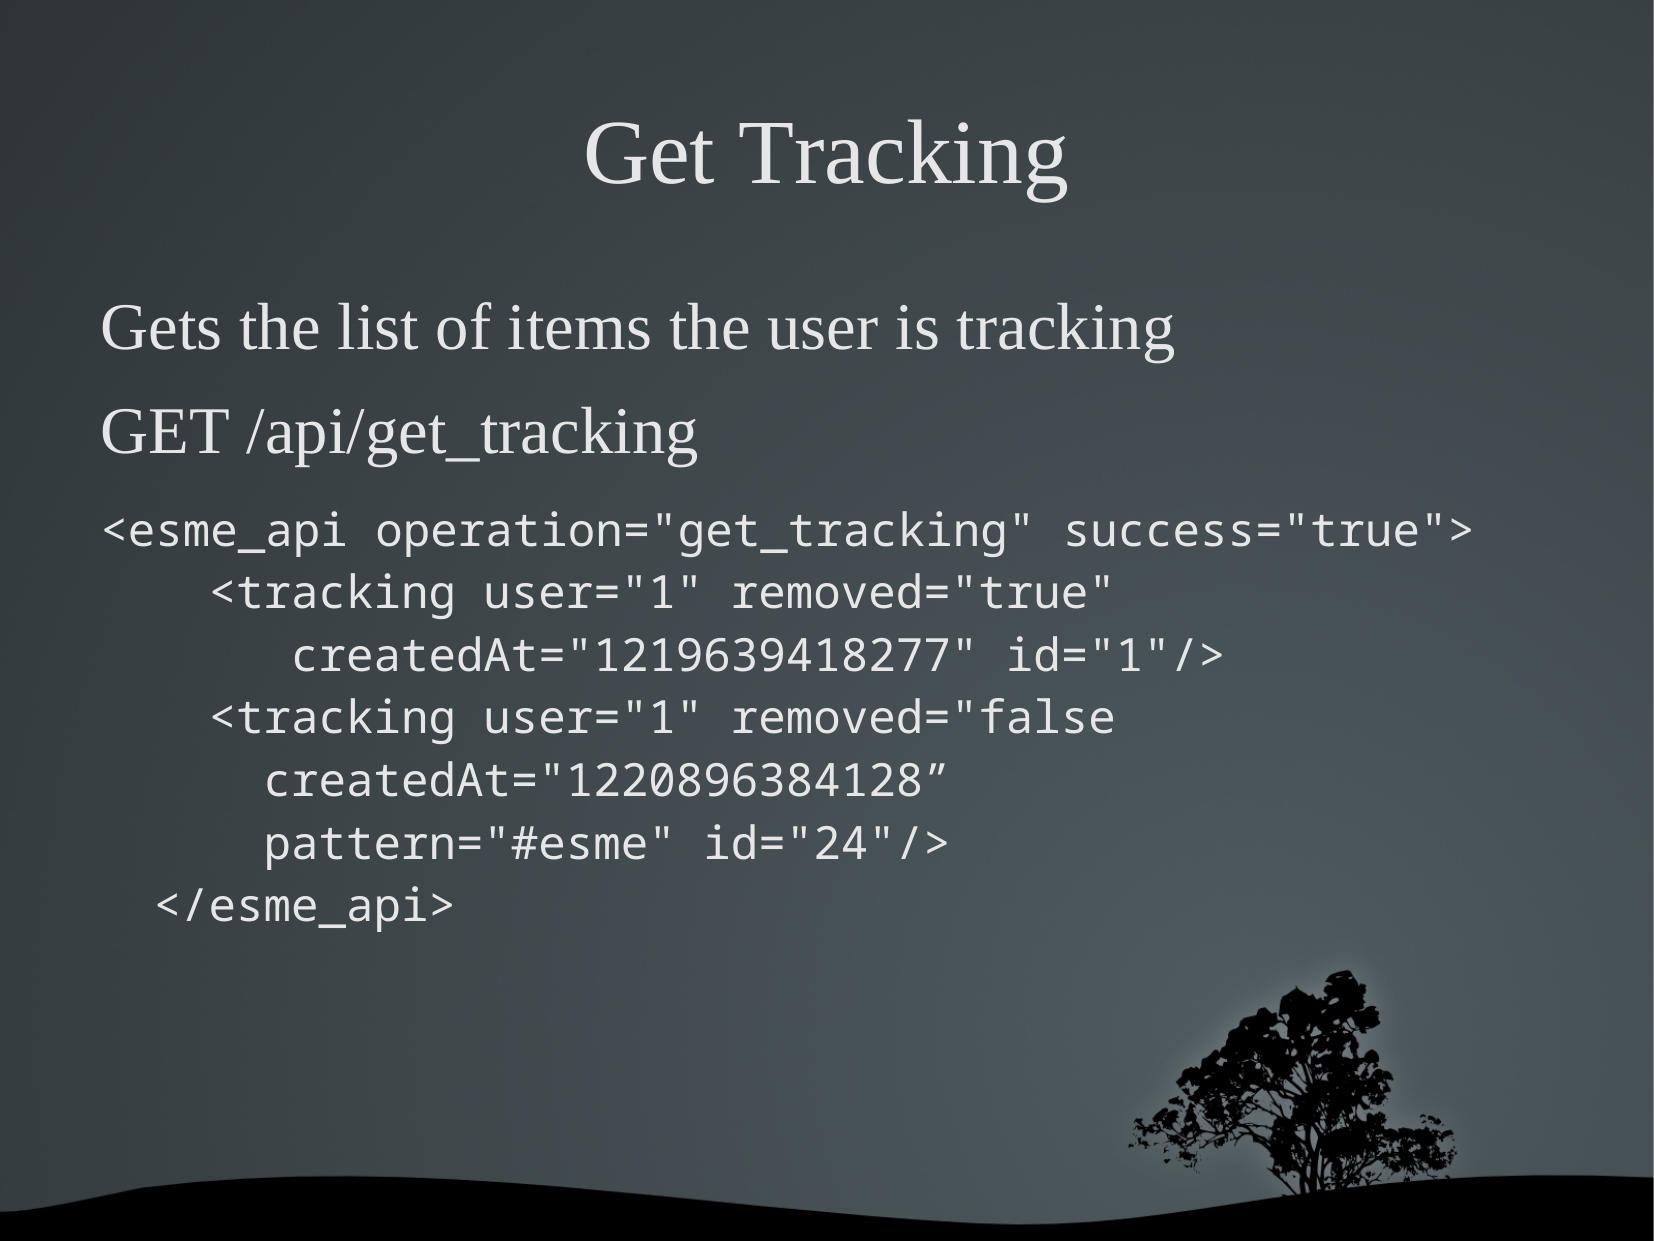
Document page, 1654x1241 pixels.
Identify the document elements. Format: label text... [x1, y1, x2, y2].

list Gets the list of items the user is tracking GET /api/get_tracking <esme_api operation="get_tracking" success="true"> <tracking user="1" removed="true" createdAt="1219639418277" id="1"/> <tracking user="1" removed="false createdAt="1220896384128” pattern="#esme" id="24"/> </esme_api> [82, 290, 1571, 1094]
picture [0, 0, 1654, 1241]
title Get Tracking [82, 56, 1571, 250]
